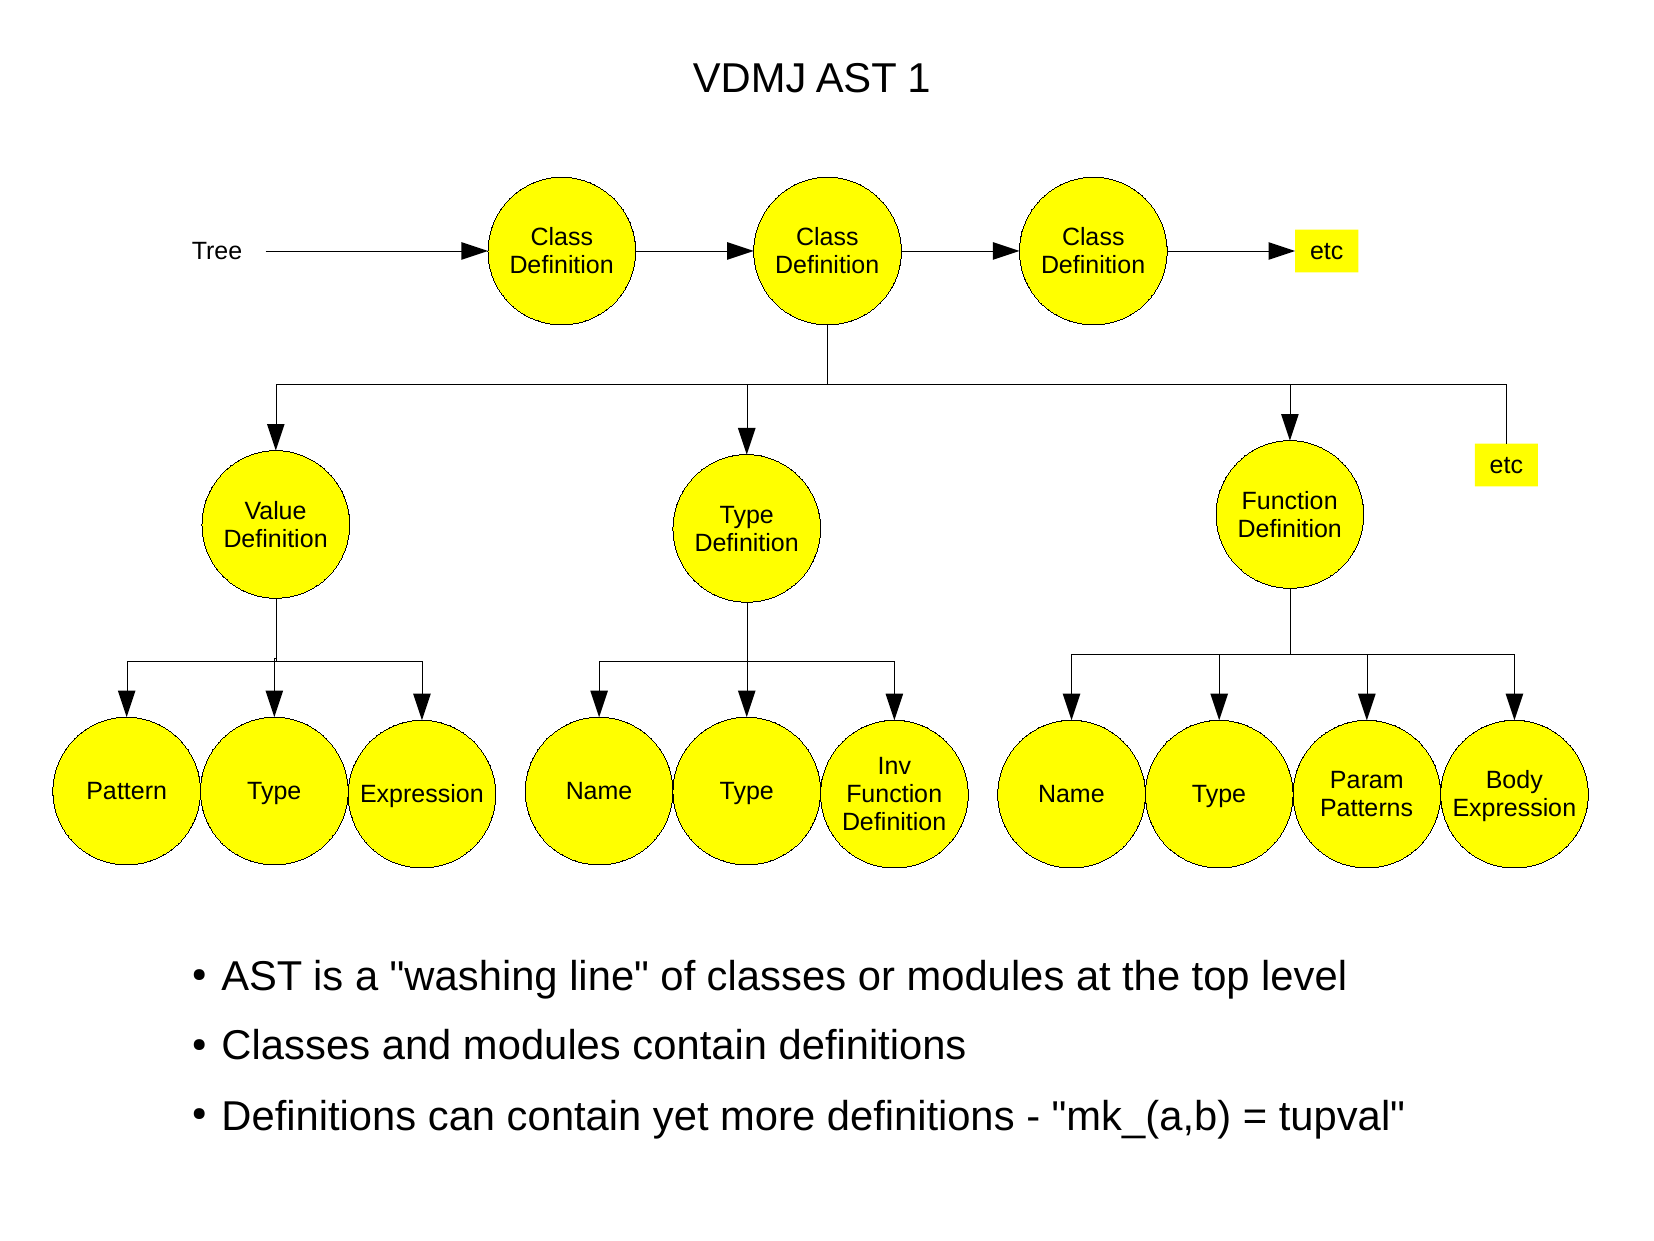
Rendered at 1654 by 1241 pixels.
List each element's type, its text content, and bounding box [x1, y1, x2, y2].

text_box Body Expression [1441, 720, 1589, 868]
text_box Param Patterns [1293, 720, 1441, 868]
text_box Pattern [52, 717, 200, 865]
text_box Inv Function Definition [820, 720, 969, 868]
text_box Function Definition [1216, 440, 1364, 589]
text_box Type [1145, 720, 1293, 868]
text_box Value Definition [201, 450, 350, 599]
text_box Type [672, 717, 821, 865]
text_box Expression [348, 720, 496, 868]
text_box VDMJ AST 1 [531, 29, 1093, 126]
text_box Name [997, 720, 1146, 868]
text_box Tree [177, 229, 266, 273]
text_box Name [525, 717, 673, 865]
text_box etc [1474, 443, 1538, 487]
text_box Class Definition [1019, 177, 1168, 325]
text_box Class Definition [753, 177, 902, 325]
text_box AST is a "washing line" of classes or modules at the top level Classes and modules contain definitions Definitions can contain yet more definitions - "mk_(a,b) = tupval" [177, 944, 1477, 1147]
text_box Type Definition [672, 454, 821, 603]
text_box etc [1295, 229, 1359, 273]
text_box Class Definition [488, 177, 636, 325]
text_box Type [200, 717, 348, 865]
